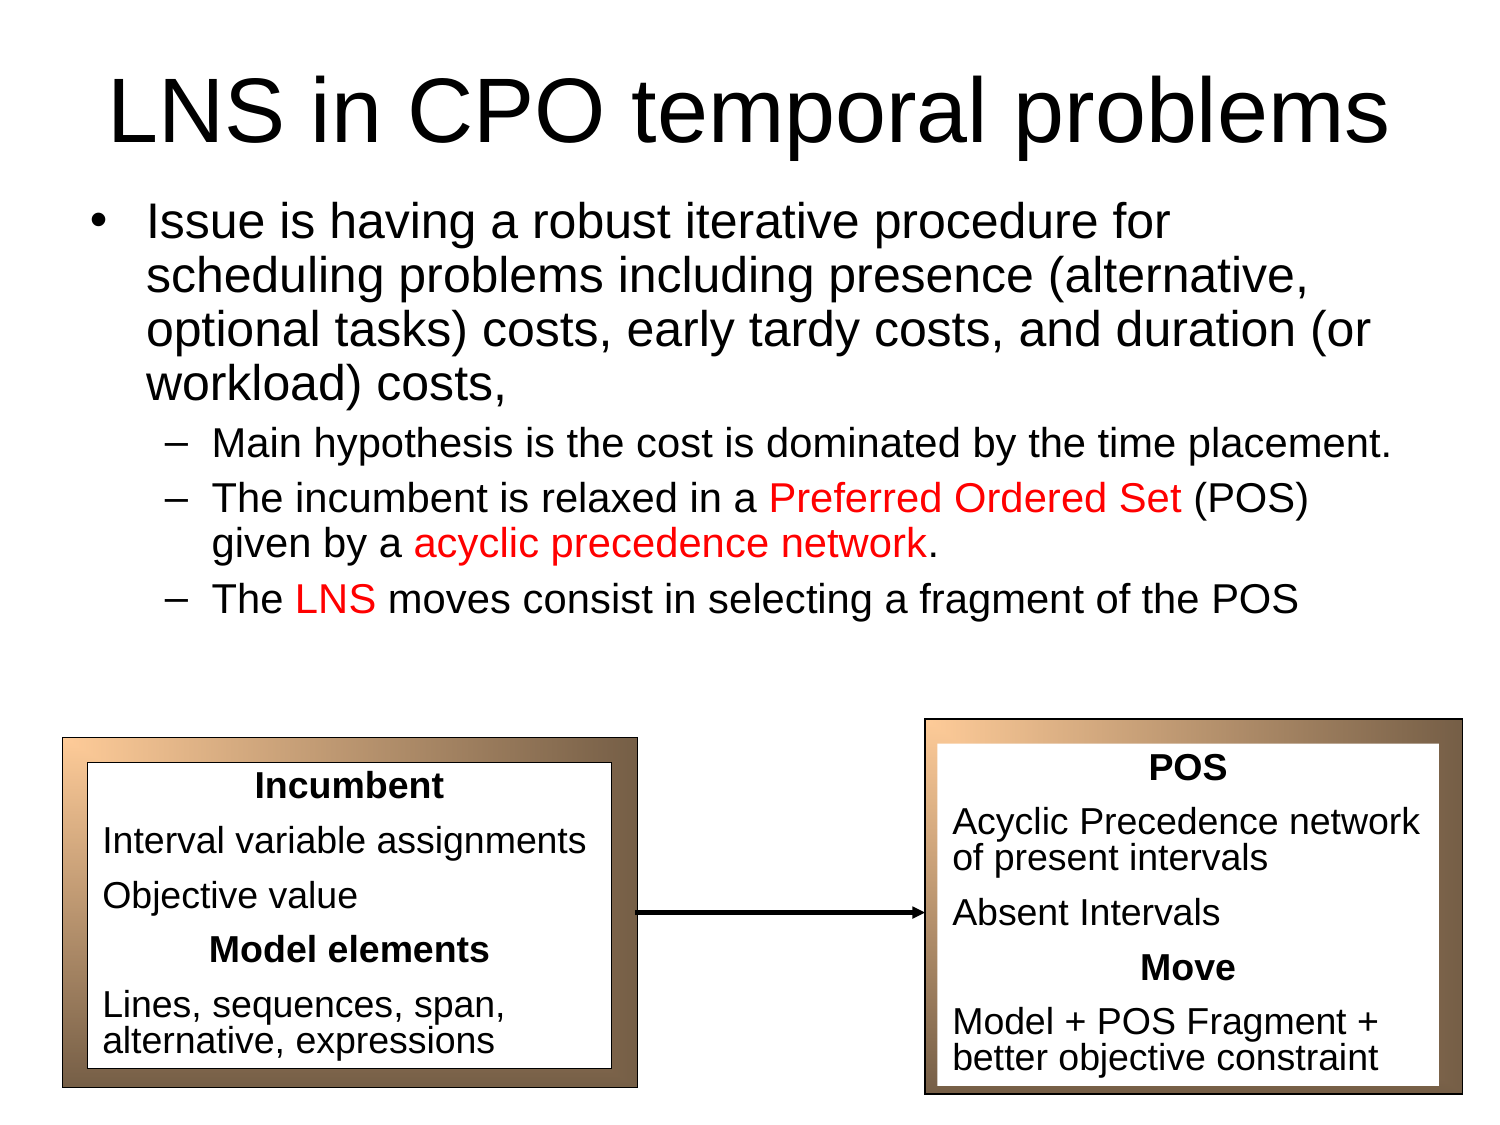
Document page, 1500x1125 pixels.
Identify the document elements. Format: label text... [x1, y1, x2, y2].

text_box [924, 718, 1463, 1094]
list Issue is having a robust iterative procedure for scheduling problems including presence (alternative, optional tasks) costs, early tardy costs, and duration (or workload) costs, Main hypothesis is the cost is dominated by the time placement. The incumbent is relaxed in a Preferred Ordered Set (POS) given by a acyclic precedence network. The LNS moves consist in selecting a fragment of the POS [75, 187, 1426, 738]
text_box [62, 737, 638, 1088]
text_box Incumbent Interval variable assignments Objective value Model elements Lines, sequences, span, alternative, expressions [87, 762, 612, 1069]
title LNS in CPO temporal problems [75, 12, 1426, 187]
text_box POS Acyclic Precedence network of present intervals Absent Intervals Move Model + POS Fragment + better objective constraint [937, 743, 1439, 1086]
